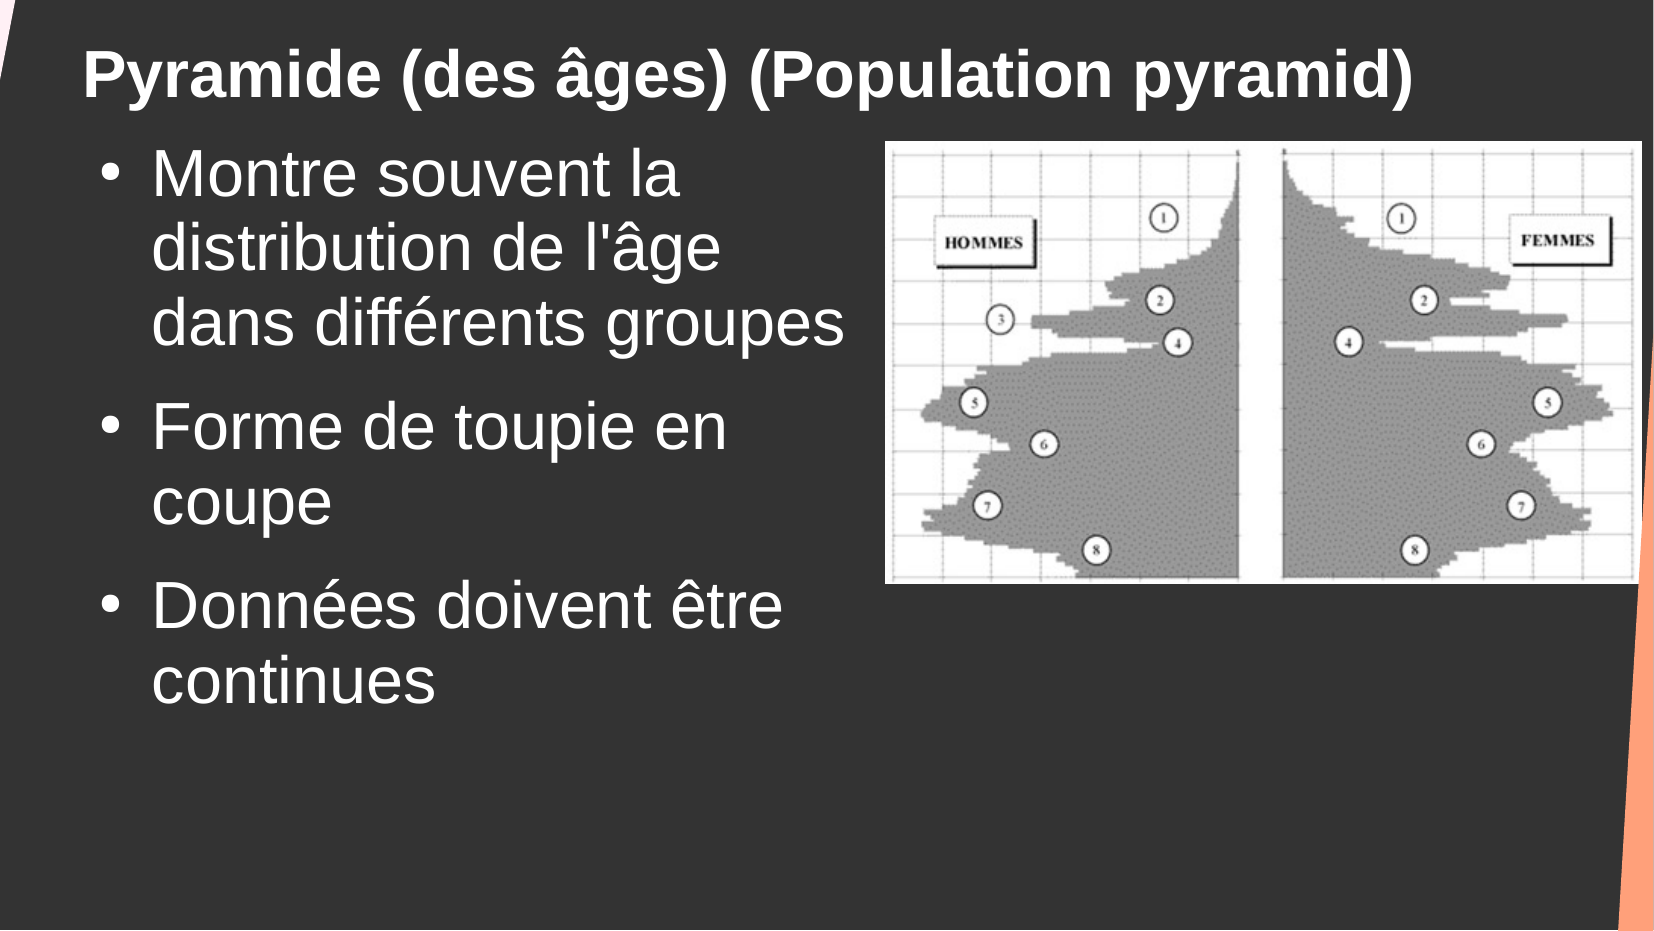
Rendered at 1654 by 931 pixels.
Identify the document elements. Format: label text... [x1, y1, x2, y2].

picture [885, 141, 1642, 584]
title Pyramide (des âges) (Population pyramid) [82, 37, 1571, 115]
text_box [1618, 321, 1654, 931]
list Montre souvent la distribution de l'âge dans différents groupes Forme de toupie en coupe Données doivent être continues [80, 135, 863, 815]
text_box [0, 0, 16, 80]
